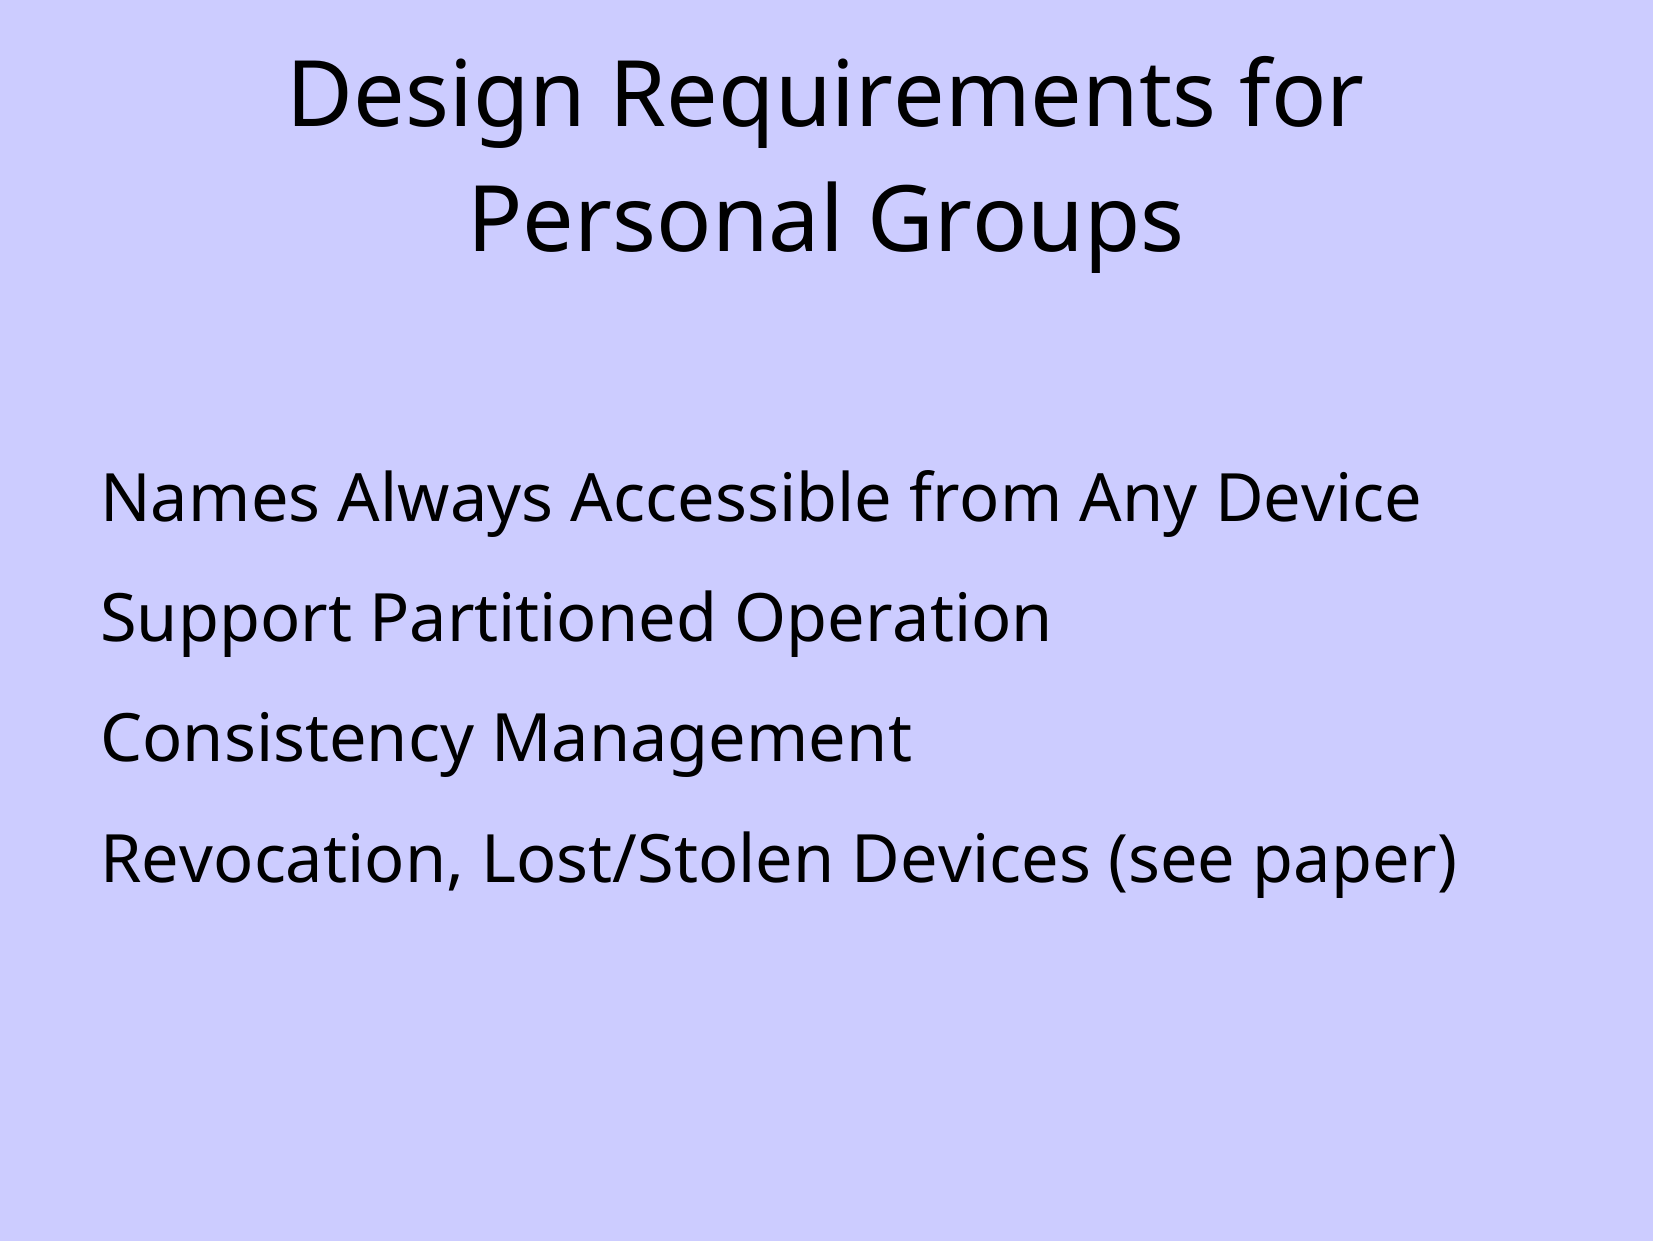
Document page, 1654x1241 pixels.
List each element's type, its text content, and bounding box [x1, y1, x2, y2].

title Design Requirements for Personal Groups [82, 46, 1571, 260]
list Names Always Accessible from Any Device Support Partitioned Operation Consistency Management Revocation, Lost/Stolen Devices (see paper) [82, 450, 1571, 1095]
